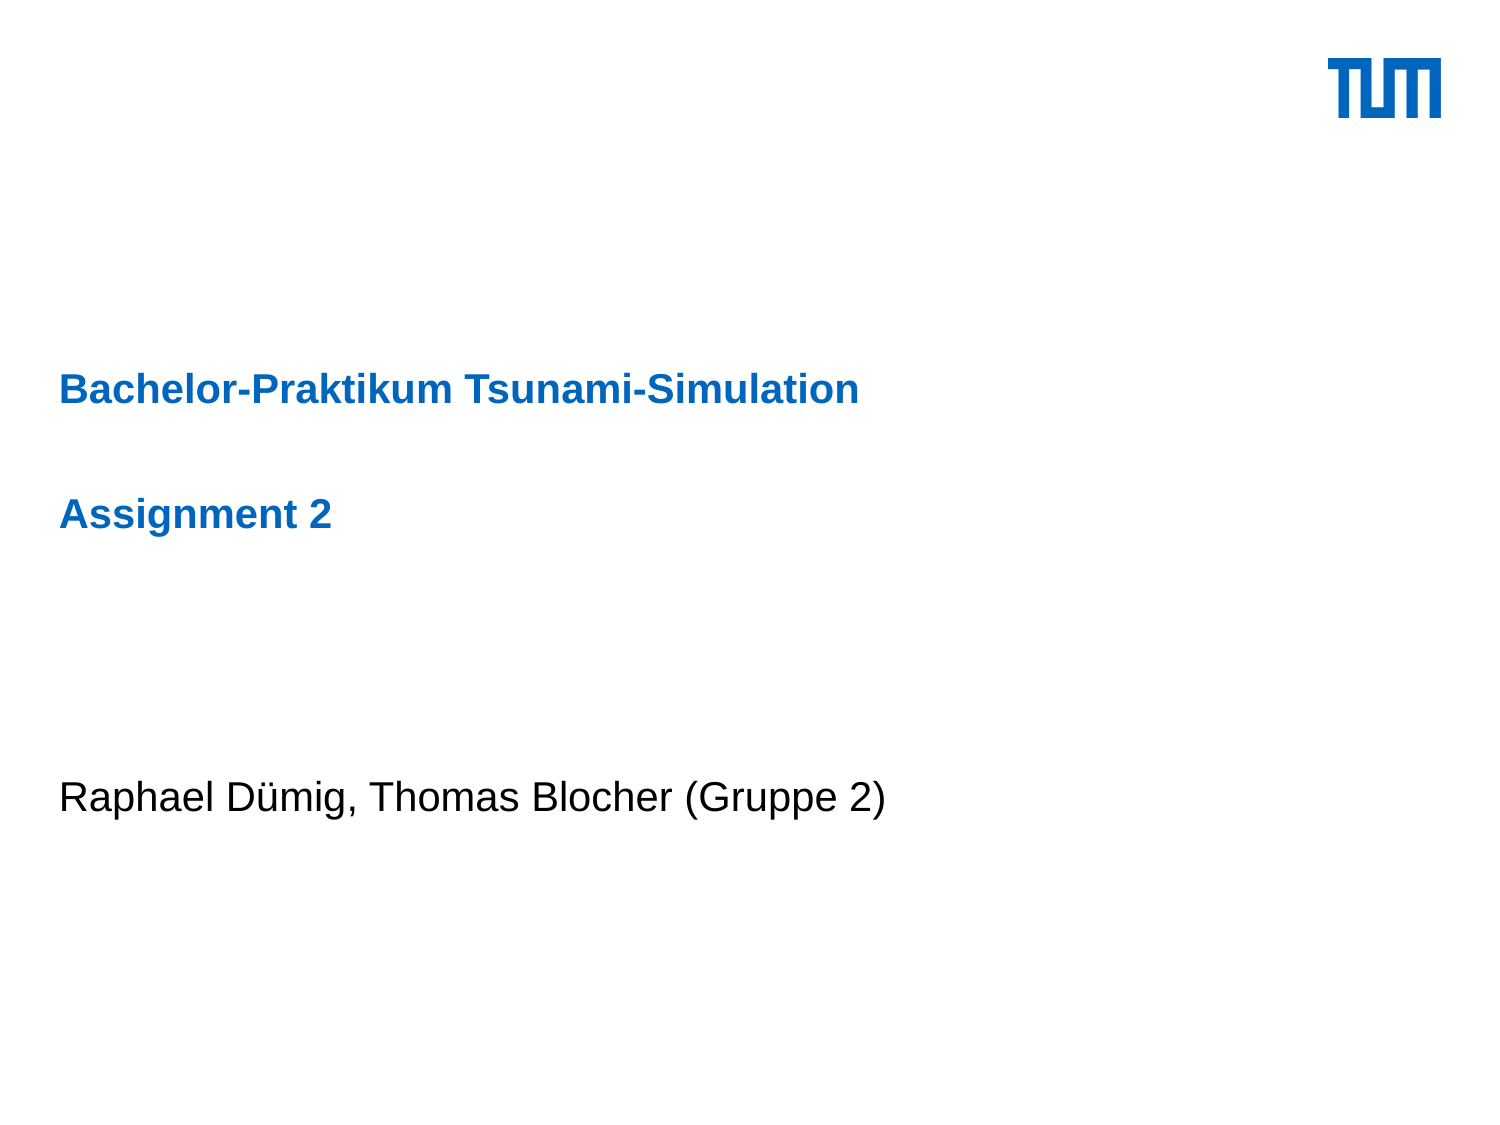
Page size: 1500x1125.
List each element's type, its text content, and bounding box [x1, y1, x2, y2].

subtitle Raphael Dümig, Thomas Blocher (Gruppe 2) [58, 644, 1441, 933]
title Bachelor-Praktikum Tsunami-Simulation Assignment 2 [58, 349, 1441, 591]
picture [1328, 58, 1441, 118]
